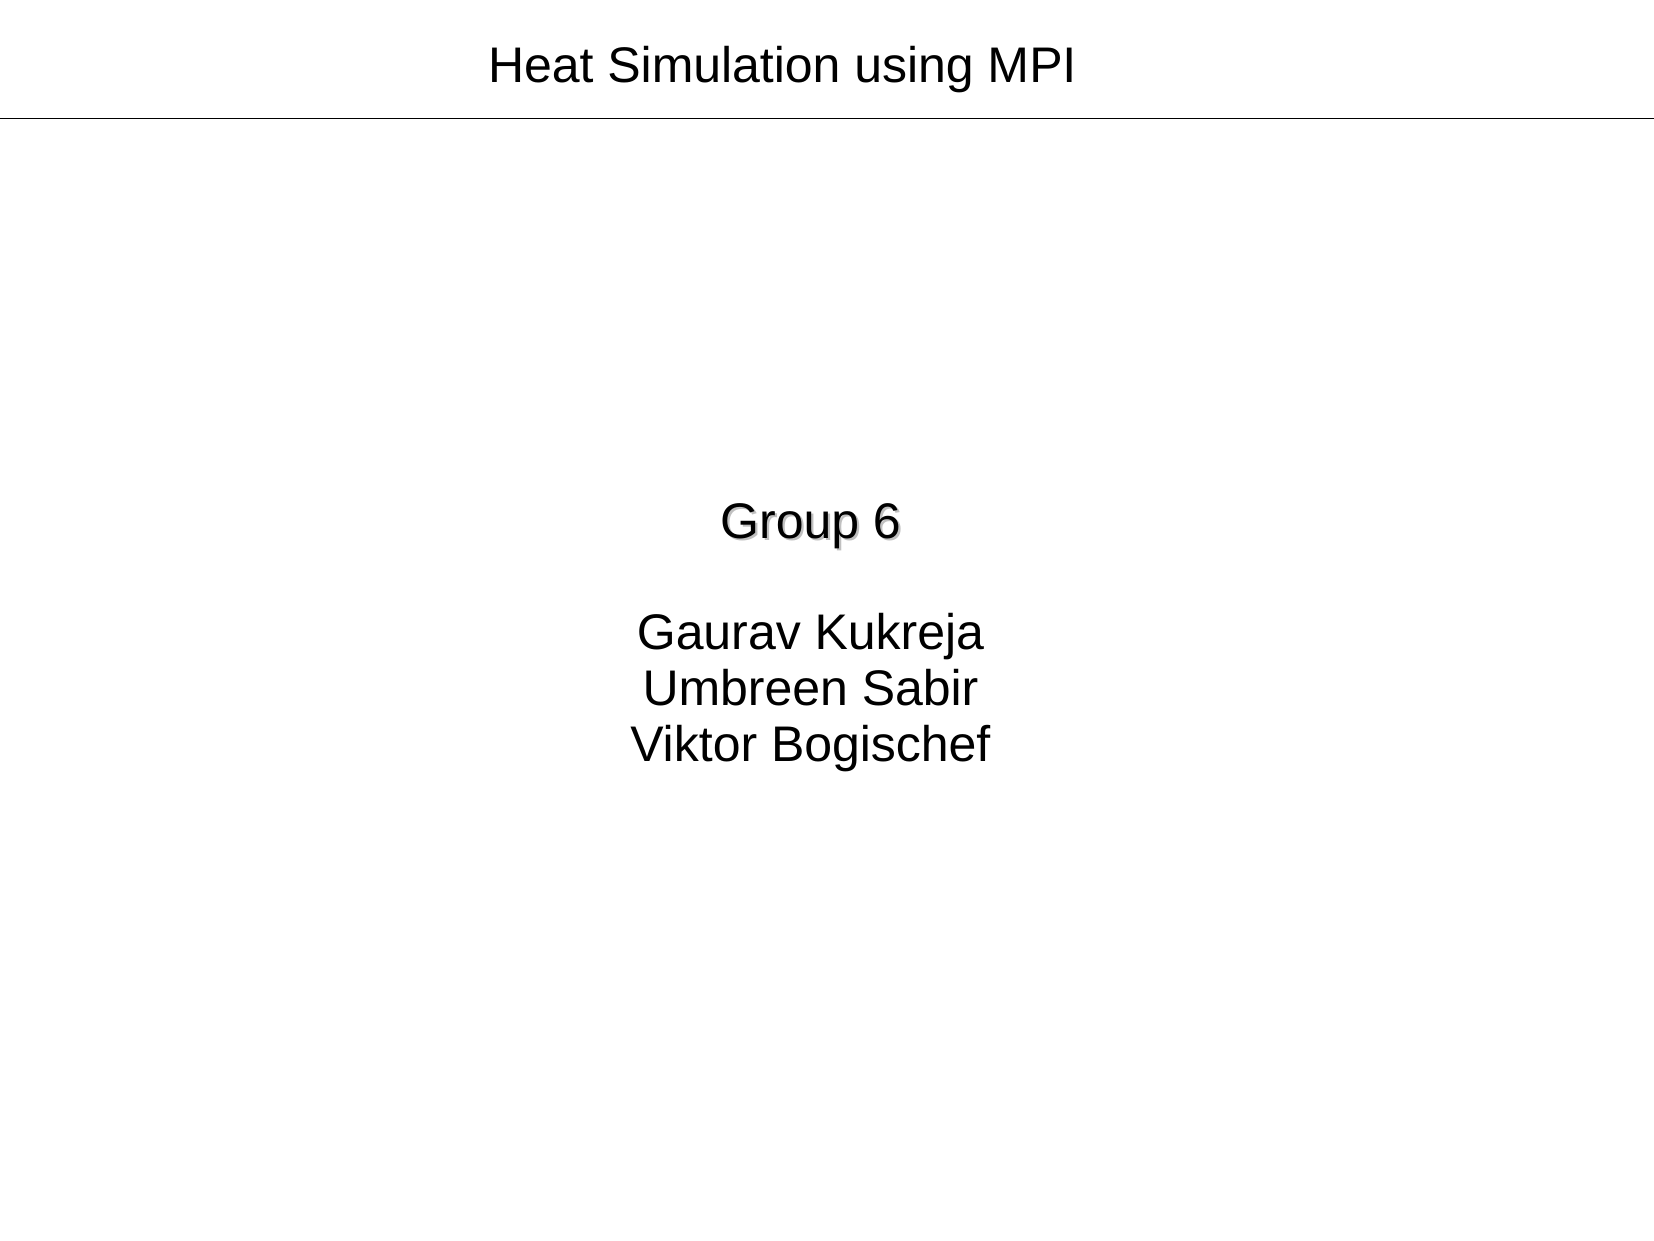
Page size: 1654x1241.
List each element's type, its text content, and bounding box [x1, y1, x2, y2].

text_box Heat Simulation using MPI [265, 29, 1300, 101]
text_box Group 6 Gaurav Kukreja Umbreen Sabir Viktor Bogischef [323, 485, 1298, 780]
